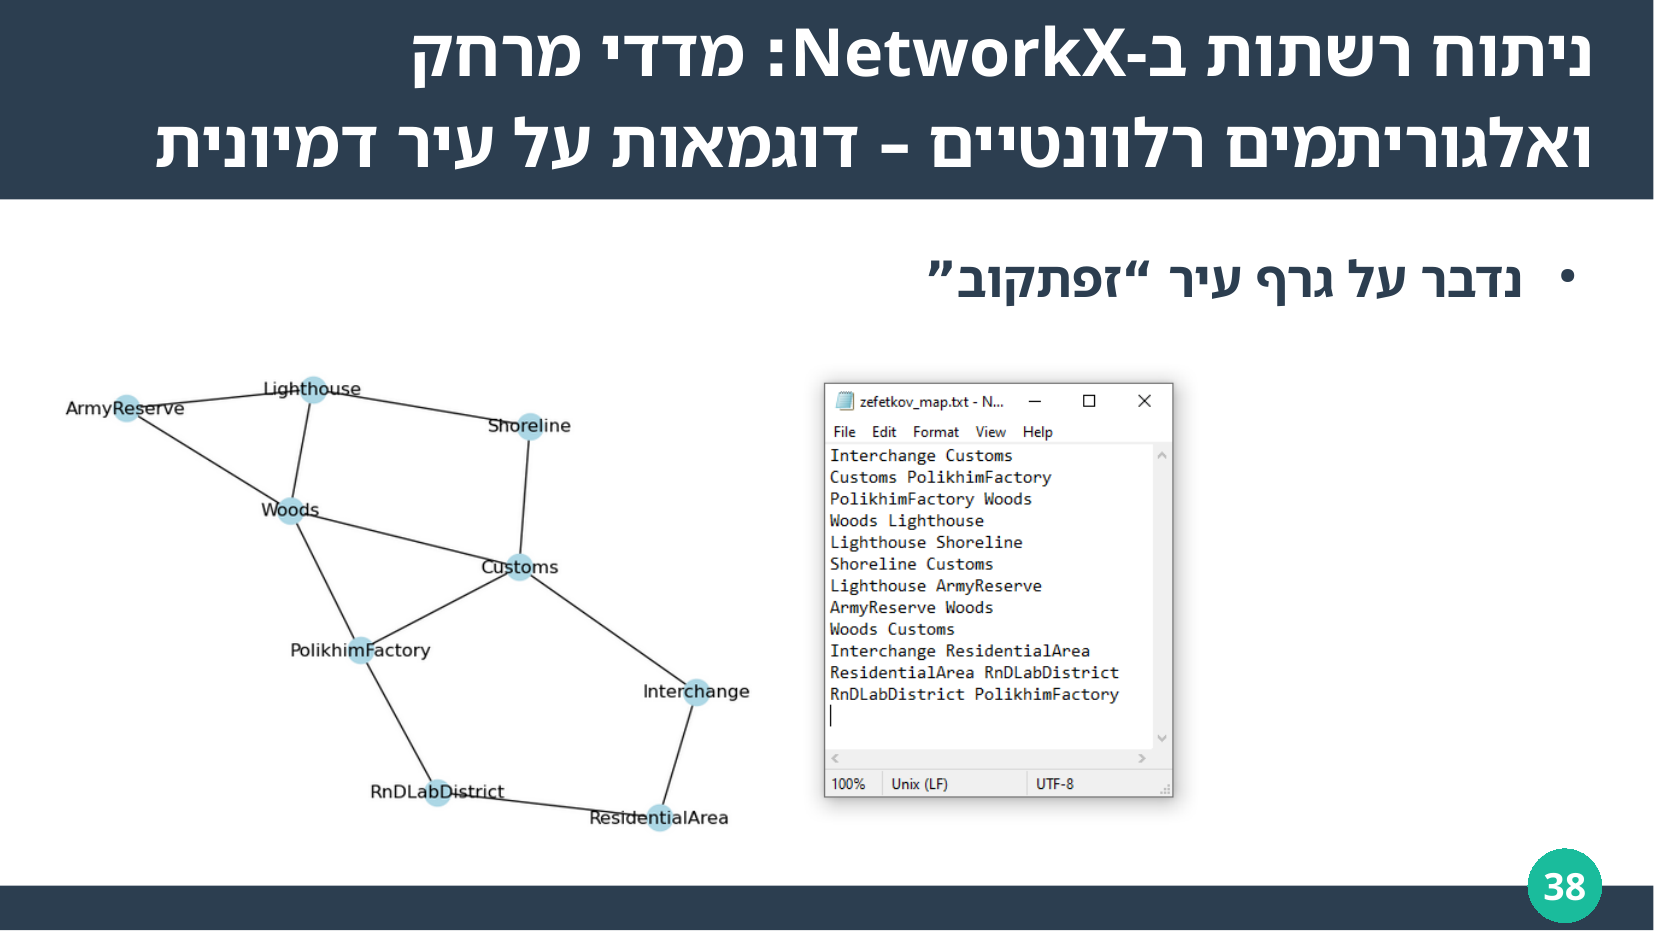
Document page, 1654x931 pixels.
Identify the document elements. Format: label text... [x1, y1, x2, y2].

list נדבר על גרף עיר “זפתקוב” [58, 243, 1595, 864]
title ניתוח רשתות ב-NetworkX: מדדי מרחק ואלגוריתמים רלוונטיים – דוגמאות על עיר דמיונית [58, 36, 1595, 155]
picture [37, 337, 1217, 864]
